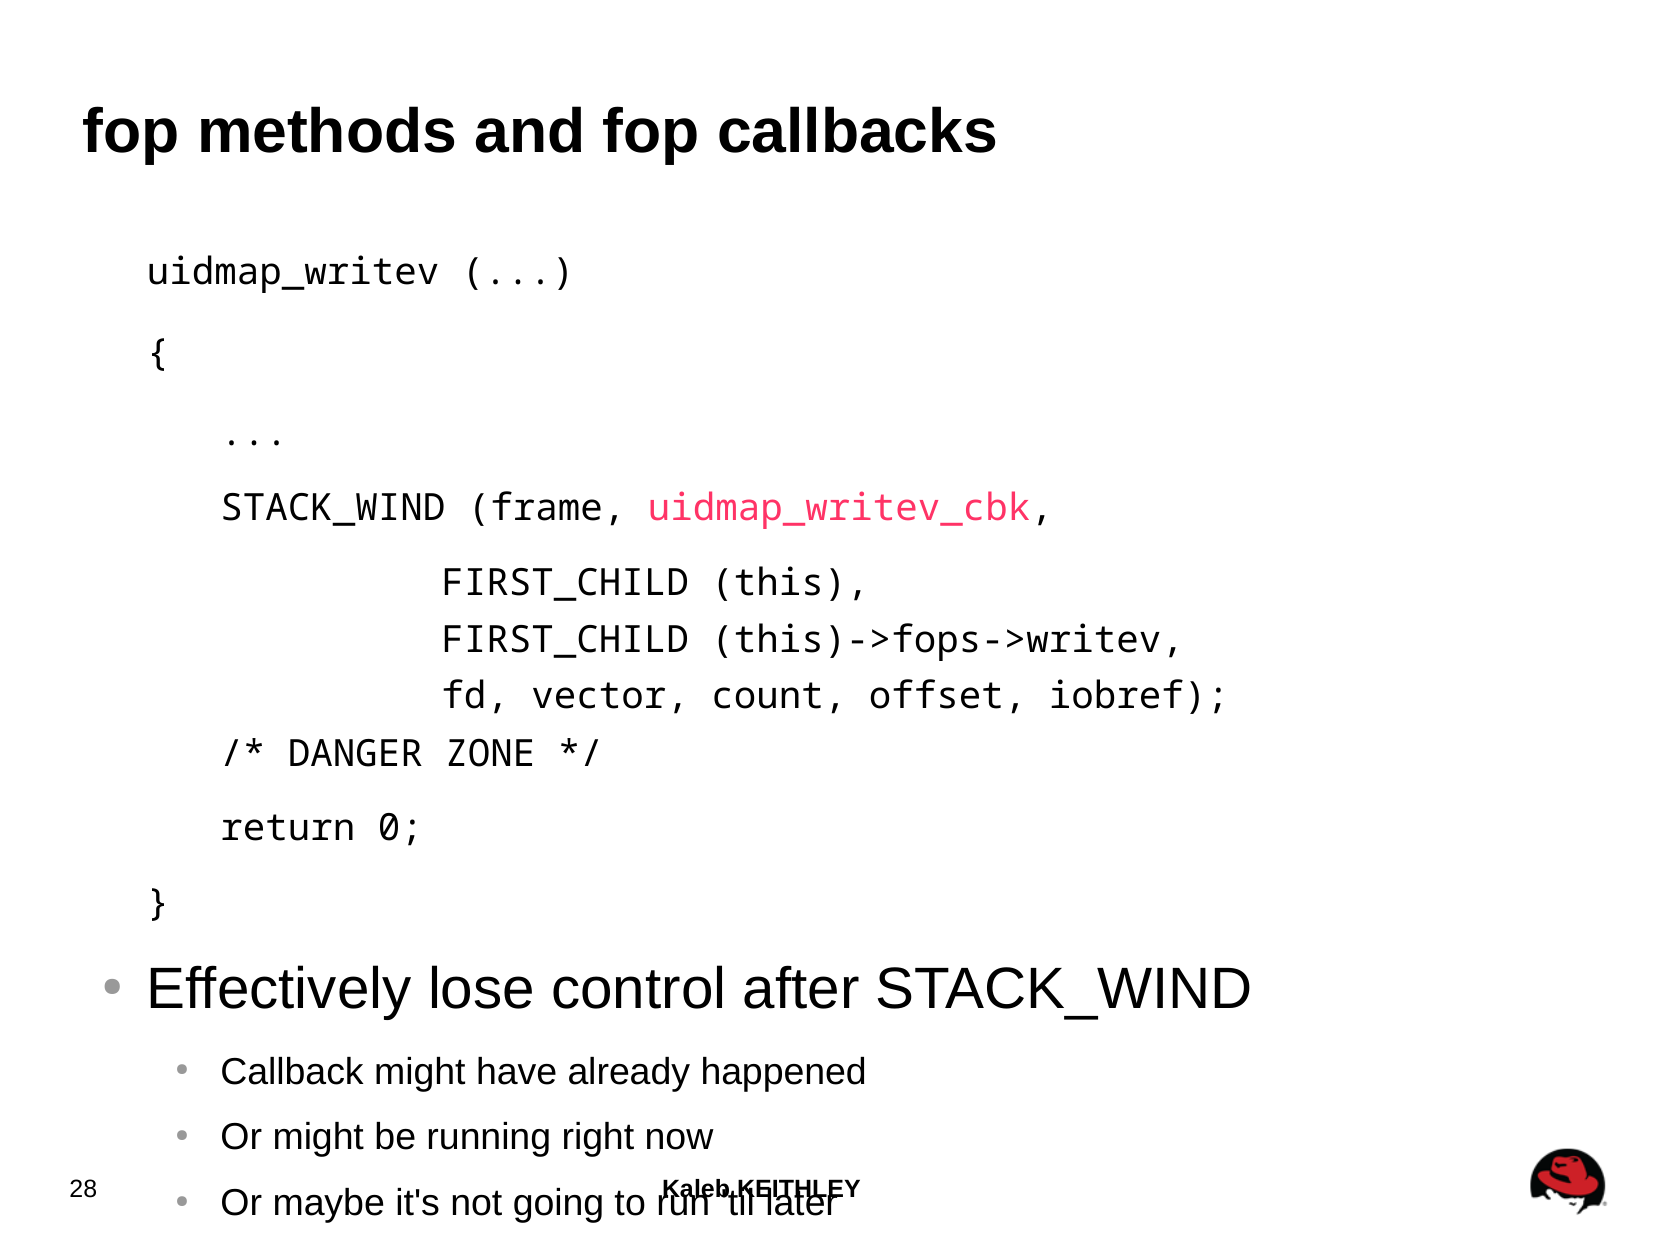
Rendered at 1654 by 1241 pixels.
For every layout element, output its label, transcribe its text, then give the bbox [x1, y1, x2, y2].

picture [1529, 1146, 1613, 1224]
title fop methods and fop callbacks [82, 37, 1571, 226]
list uidmap_writev (...) { ... STACK_WIND (frame, uidmap_writev_cbk, FIRST_CHILD (this), FIRST_CHILD (this)->fops->writev, fd, vector, count, offset, iobref); /* DANGER ZONE */ return 0; } Effectively lose control after STACK_WIND Callback might have already happened Or might be running right now Or maybe it's not going to run 'til later [86, 244, 1576, 1149]
